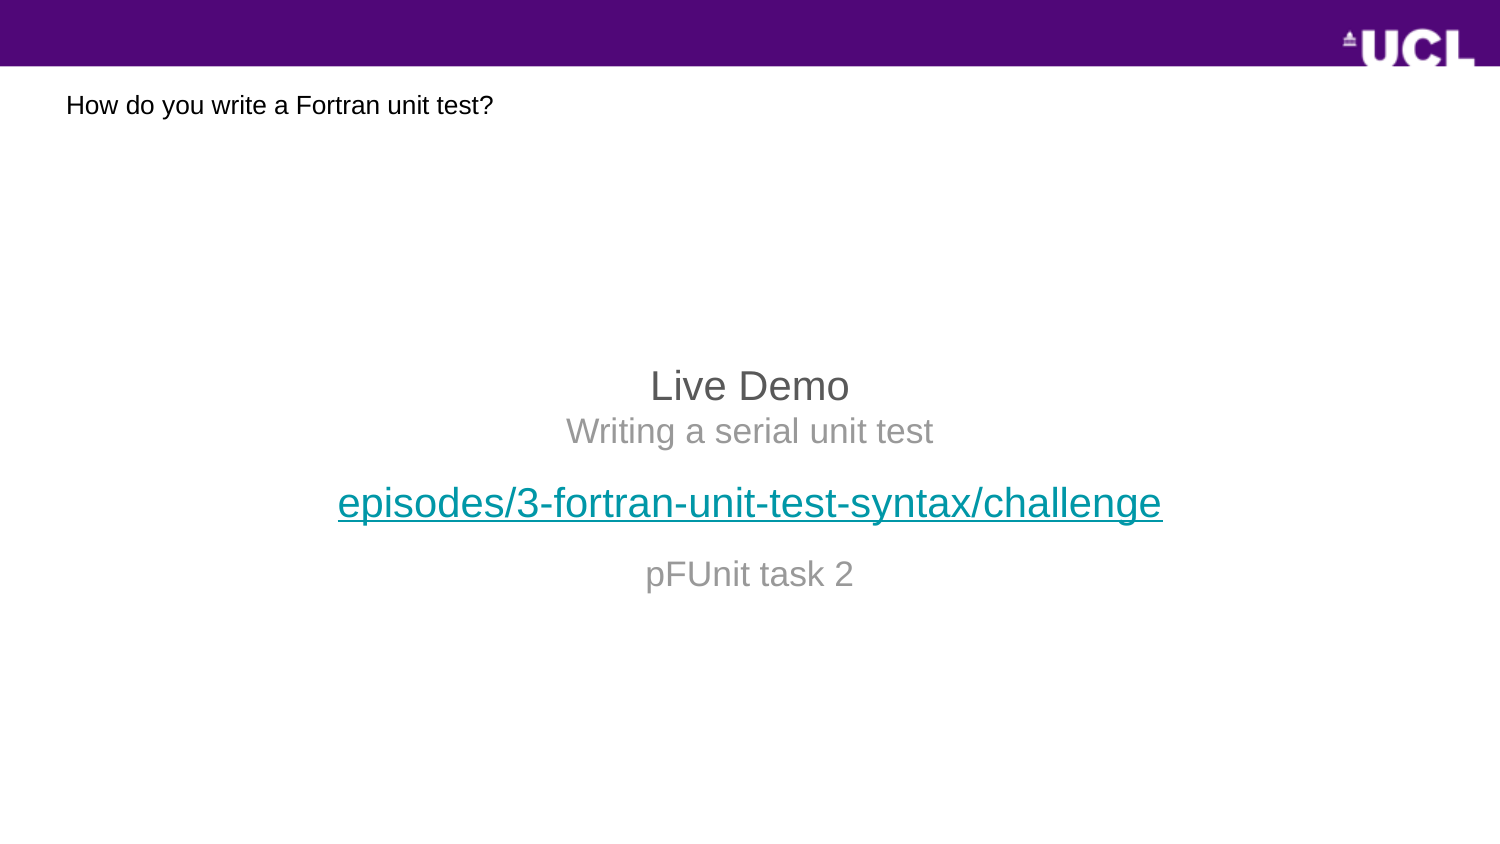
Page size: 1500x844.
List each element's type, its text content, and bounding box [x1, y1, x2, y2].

picture [0, 0, 1500, 844]
list Live Demo Writing a serial unit test episodes/3-fortran-unit-test-syntax/challenge pFUnit task 2 [51, 206, 1449, 746]
title How do you write a Fortran unit test? [51, 72, 1449, 167]
